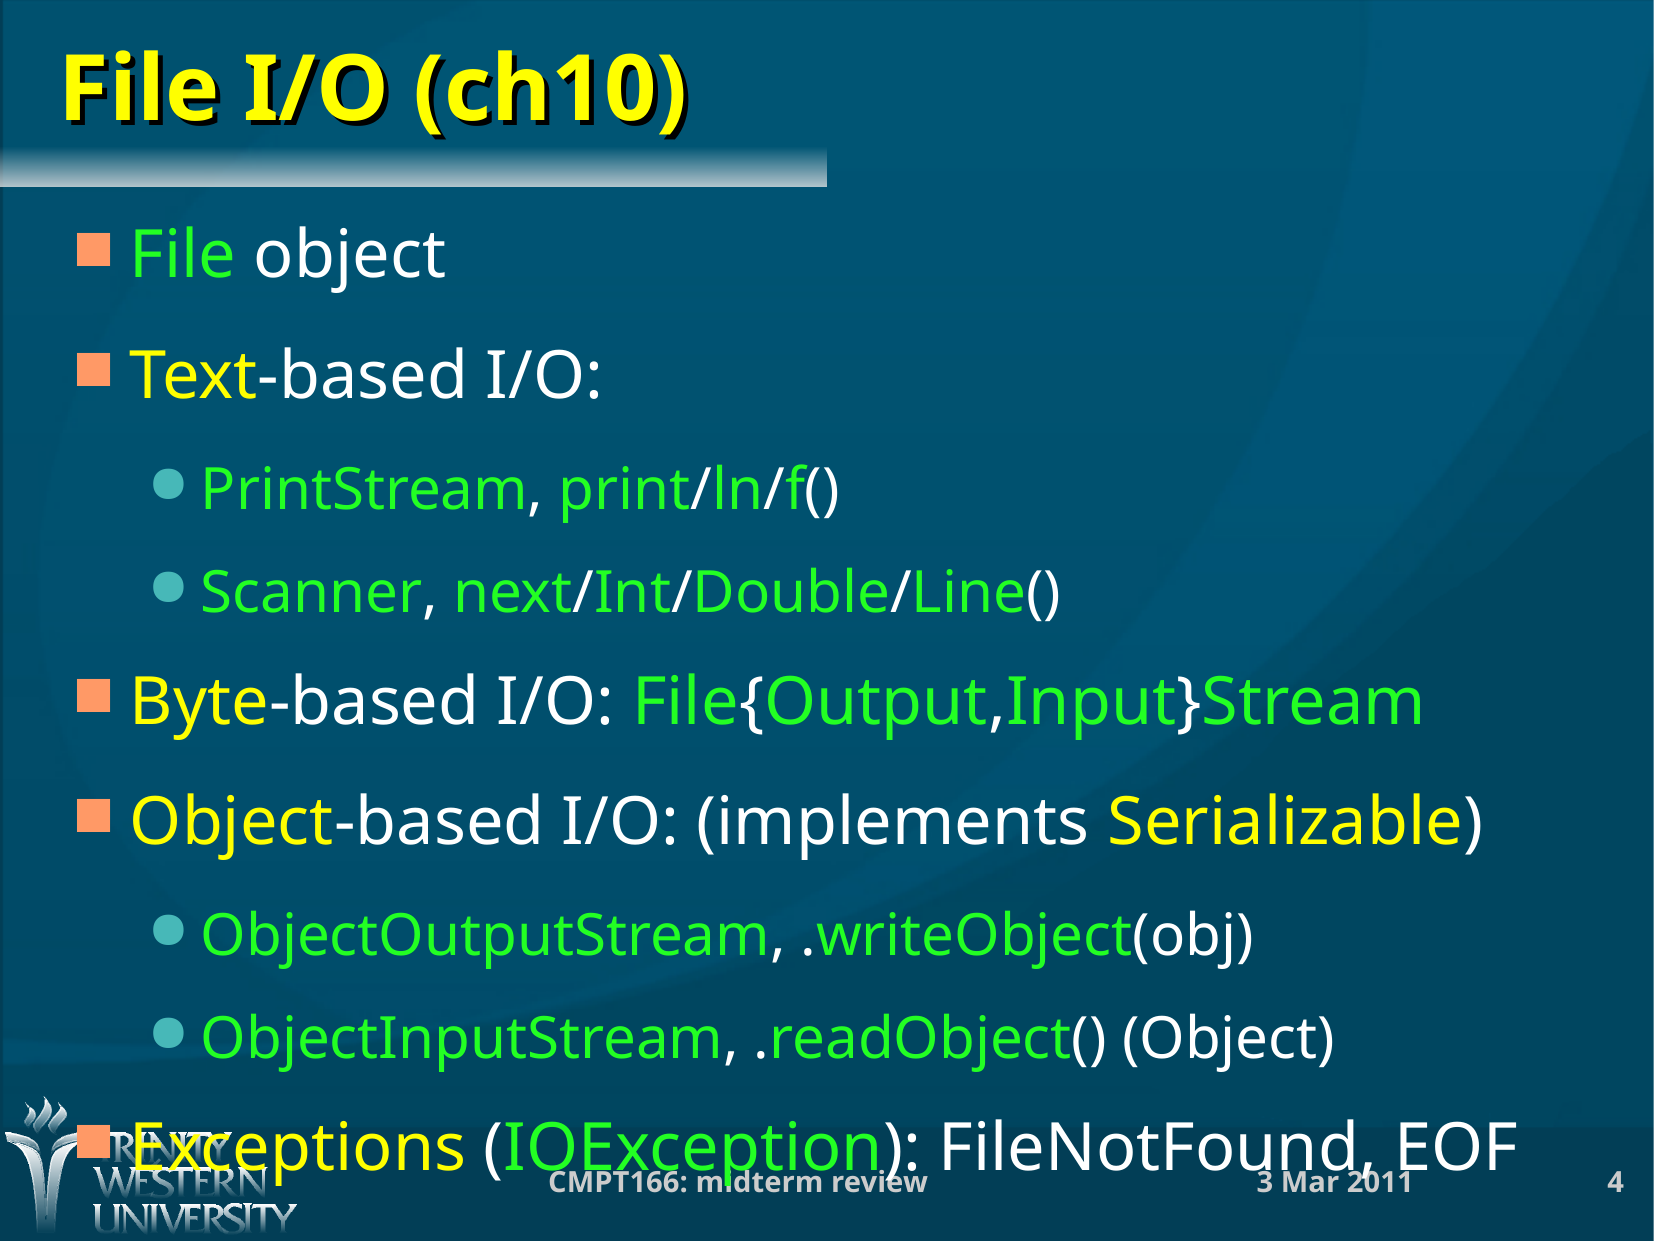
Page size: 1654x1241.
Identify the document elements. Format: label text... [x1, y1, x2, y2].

picture [38, 1227, 54, 1232]
title File I/O (ch10) [59, 19, 1595, 148]
list File object Text-based I/O: PrintStream, print/ln/f() Scanner, next/Int/Double/Line() Byte-based I/O: File{Output,Input}Stream Object-based I/O: (implements Serializable) ObjectOutputStream, .writeObject(obj) ObjectInputStream, .readObject() (Object) Exceptions (IOException): FileNotFound, EOF [59, 206, 1625, 1080]
